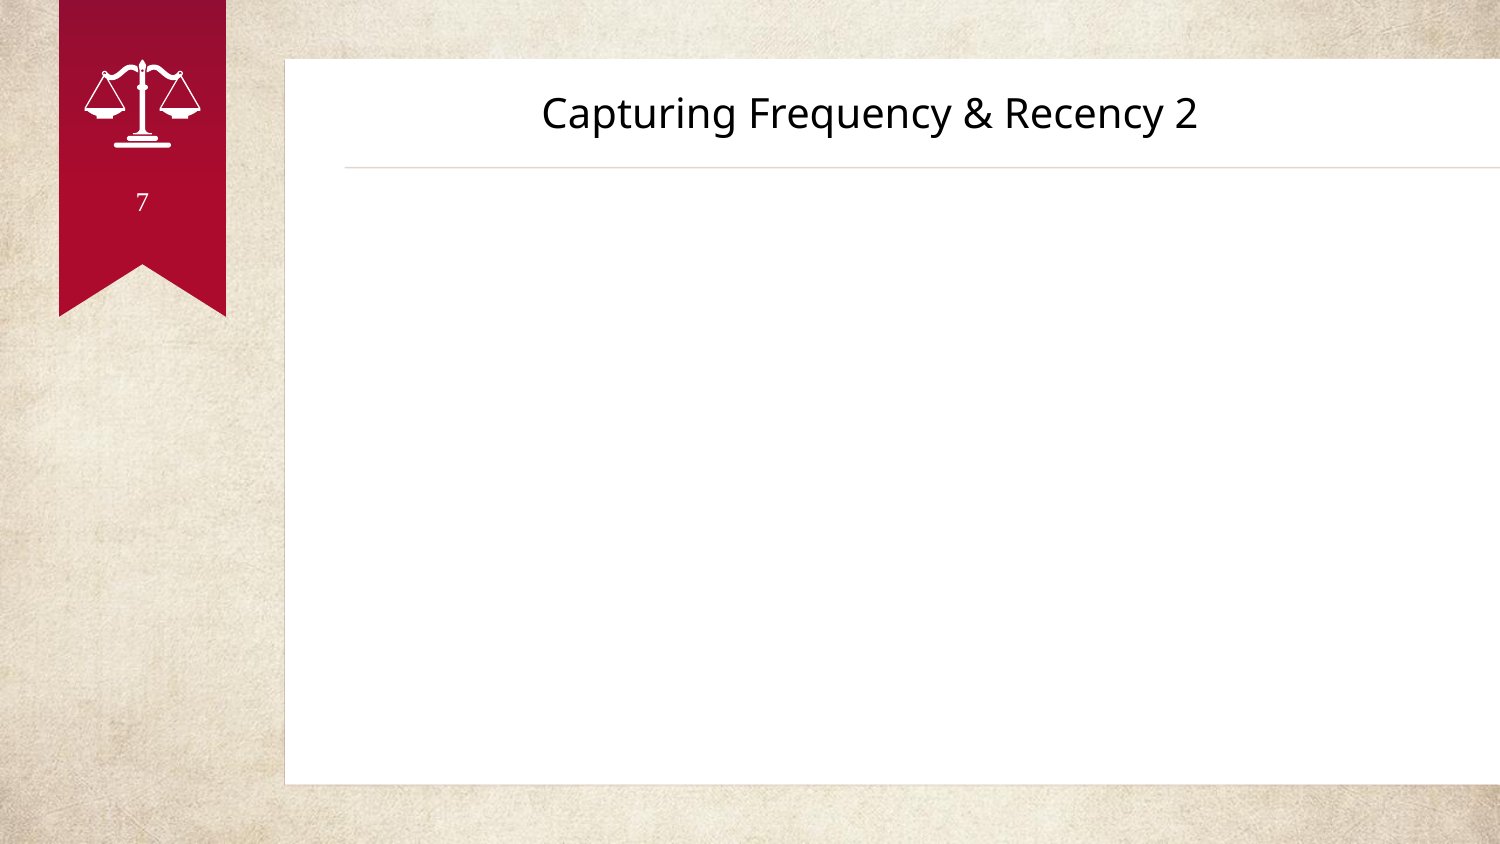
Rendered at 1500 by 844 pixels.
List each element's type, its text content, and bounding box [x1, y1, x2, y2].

text_box Capturing Frequency & Recency 2 [420, 75, 1321, 151]
picture [0, 0, 1500, 844]
text_box <number> [58, 167, 226, 233]
